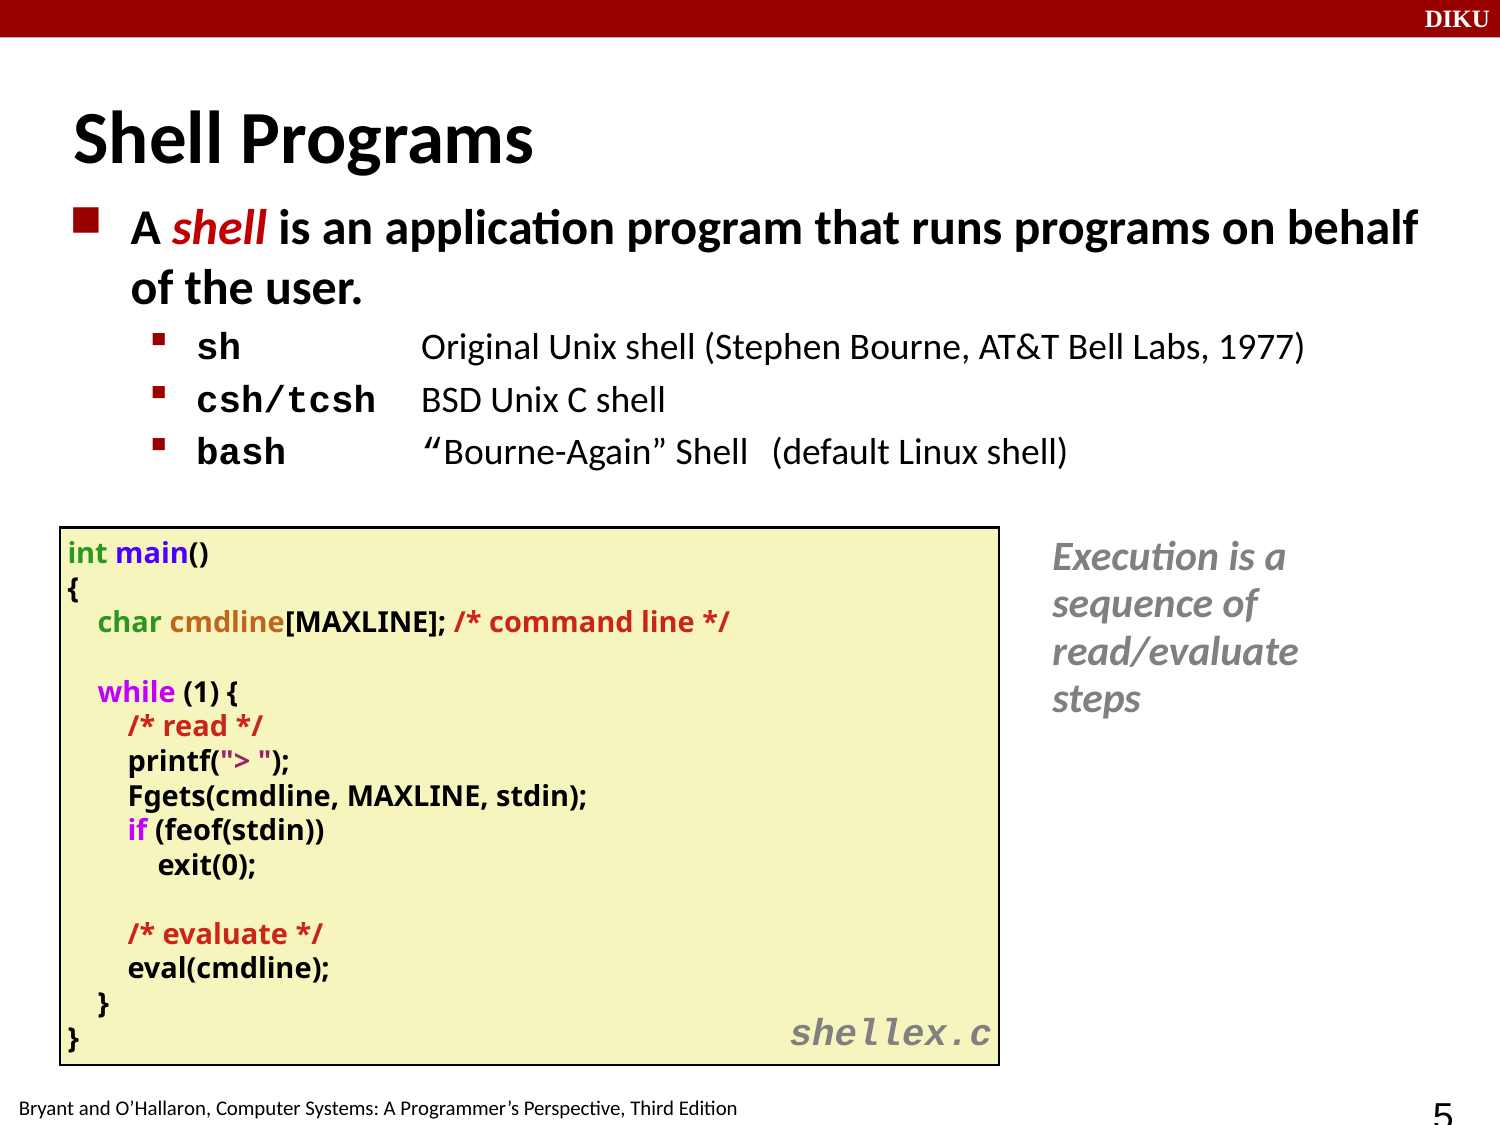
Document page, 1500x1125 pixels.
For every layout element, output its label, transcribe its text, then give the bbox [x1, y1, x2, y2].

text_box Execution is a sequence of read/evaluate steps [1037, 525, 1406, 700]
text_box A shell is an application program that runs programs on behalf of the user. sh Original Unix shell (Stephen Bourne, AT&T Bell Labs, 1977) csh/tcsh BSD Unix C shell bash “Bourne-Again” Shell (default Linux shell) [59, 187, 1450, 488]
text_box int main() { char cmdline[MAXLINE]; /* command line */ while (1) { /* read */ printf("> "); Fgets(cmdline, MAXLINE, stdin); if (feof(stdin)) exit(0); /* evaluate */ eval(cmdline); } } [59, 527, 1000, 1065]
text_box Shell Programs [58, 71, 1304, 197]
text_box shellex.c [774, 1003, 1007, 1064]
